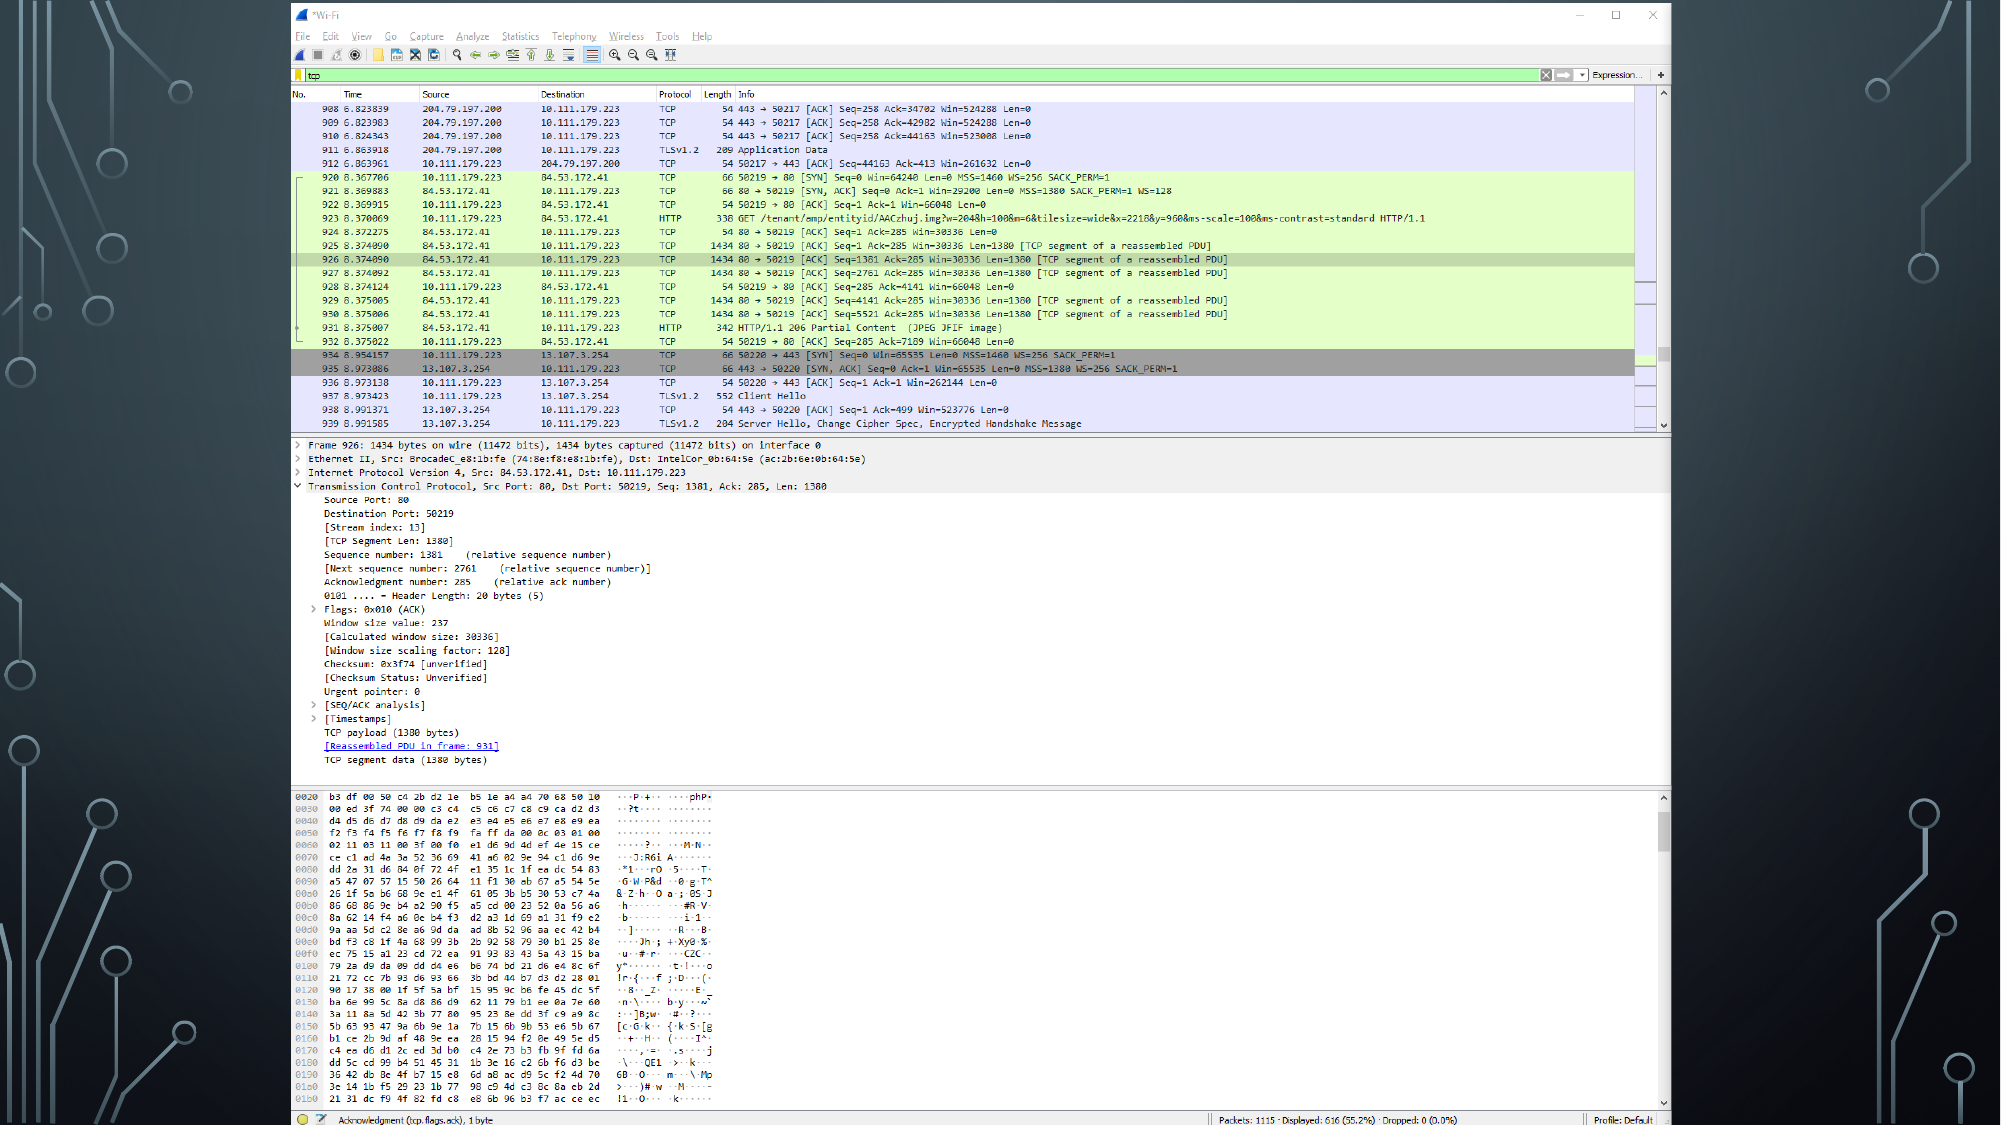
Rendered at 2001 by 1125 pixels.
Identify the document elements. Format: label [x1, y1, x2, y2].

picture [291, 3, 1672, 1125]
